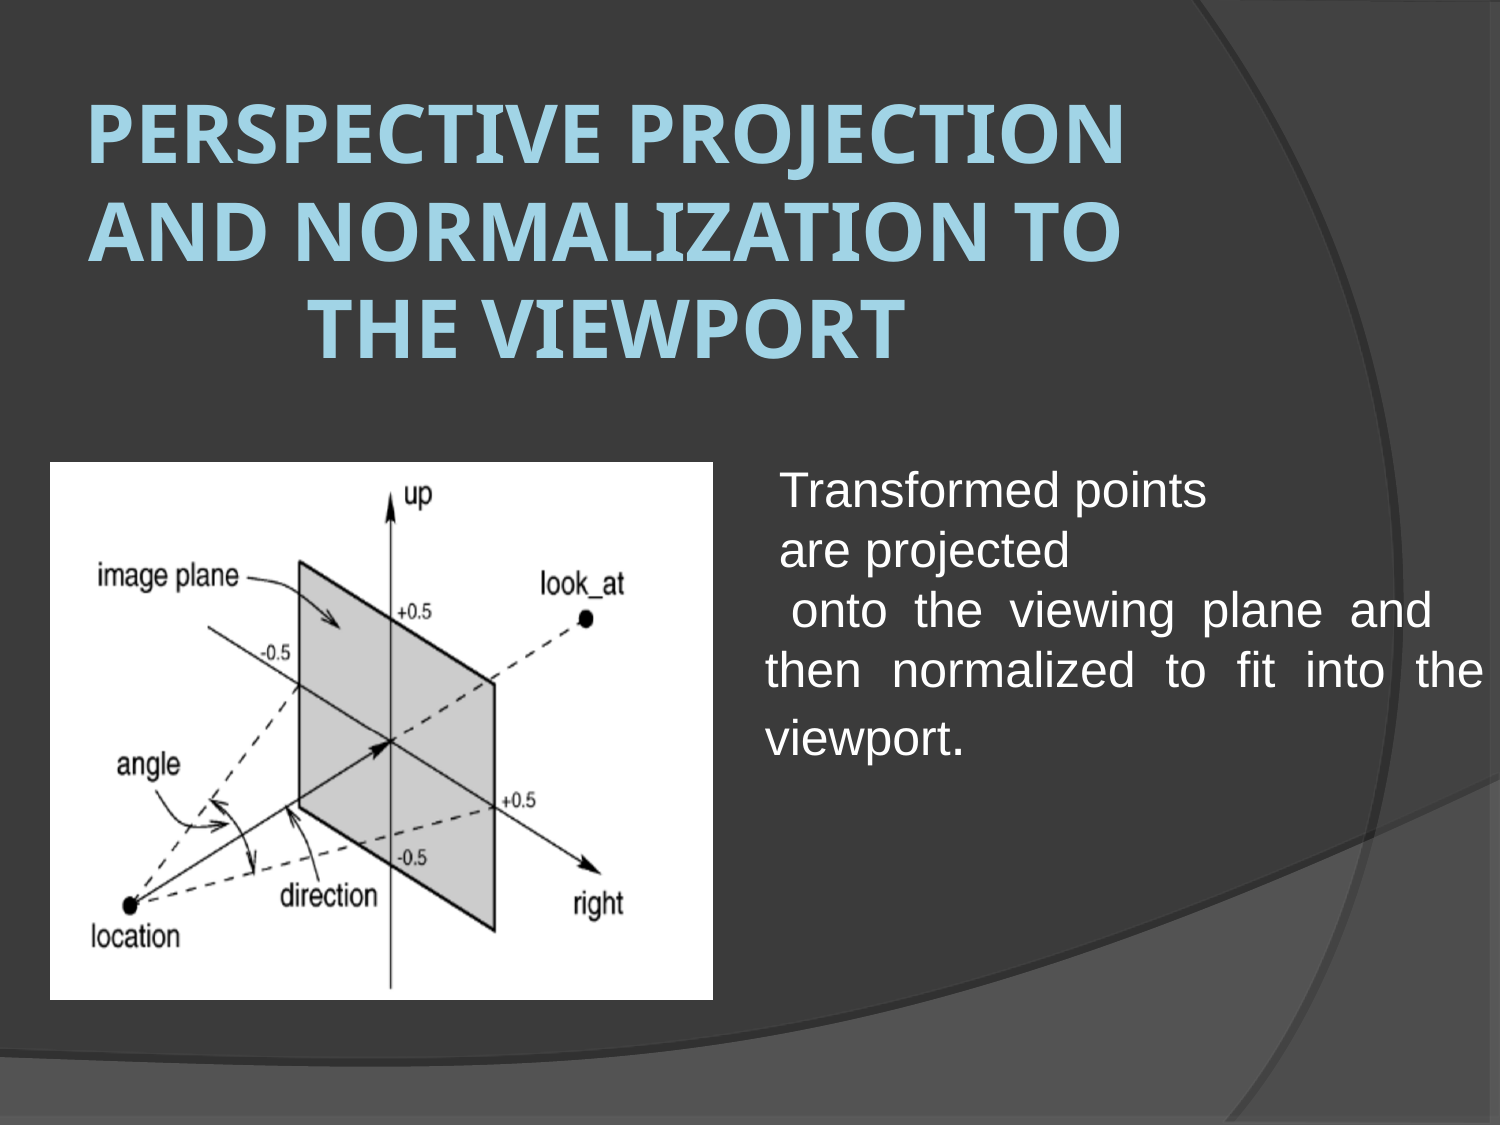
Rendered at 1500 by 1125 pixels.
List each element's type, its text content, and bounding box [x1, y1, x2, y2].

title Perspective projection and normalization to the viewport [75, 75, 1138, 453]
text_box Transformed points are projected onto the viewing plane and then normalized to fit into the viewport. [749, 449, 1500, 1045]
picture [50, 462, 713, 1000]
